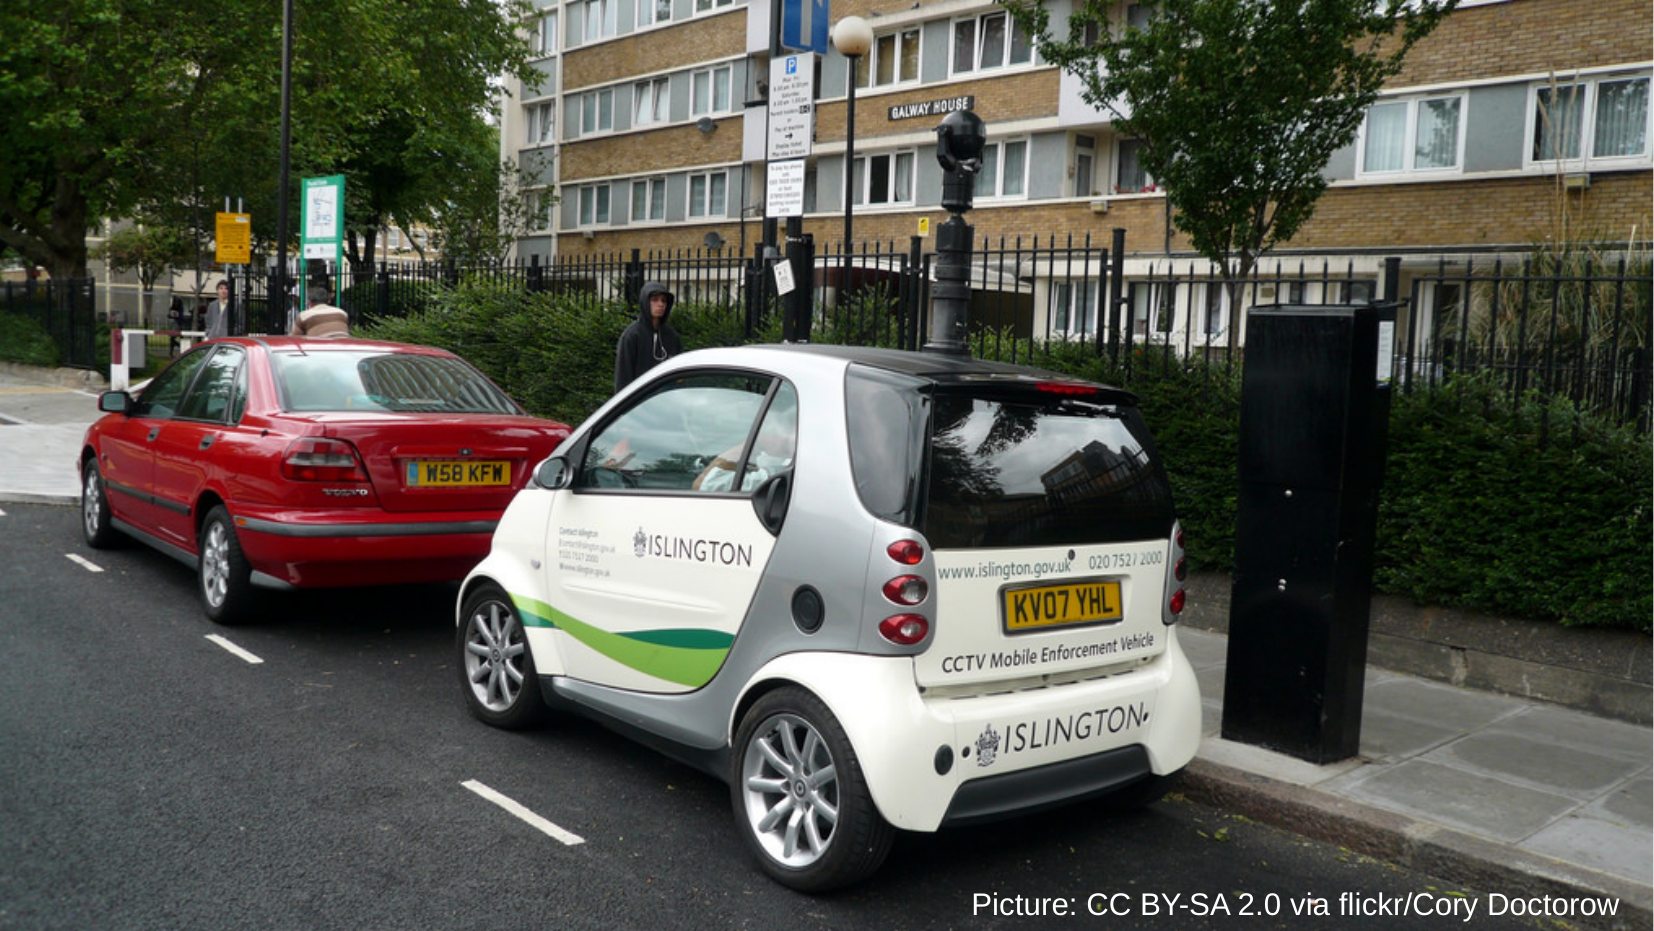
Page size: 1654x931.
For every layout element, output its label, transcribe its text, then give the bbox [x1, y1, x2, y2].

picture [0, 0, 1654, 931]
text_box Picture: CC BY-SA 2.0 via flickr/Cory Doctorow [956, 879, 1654, 931]
